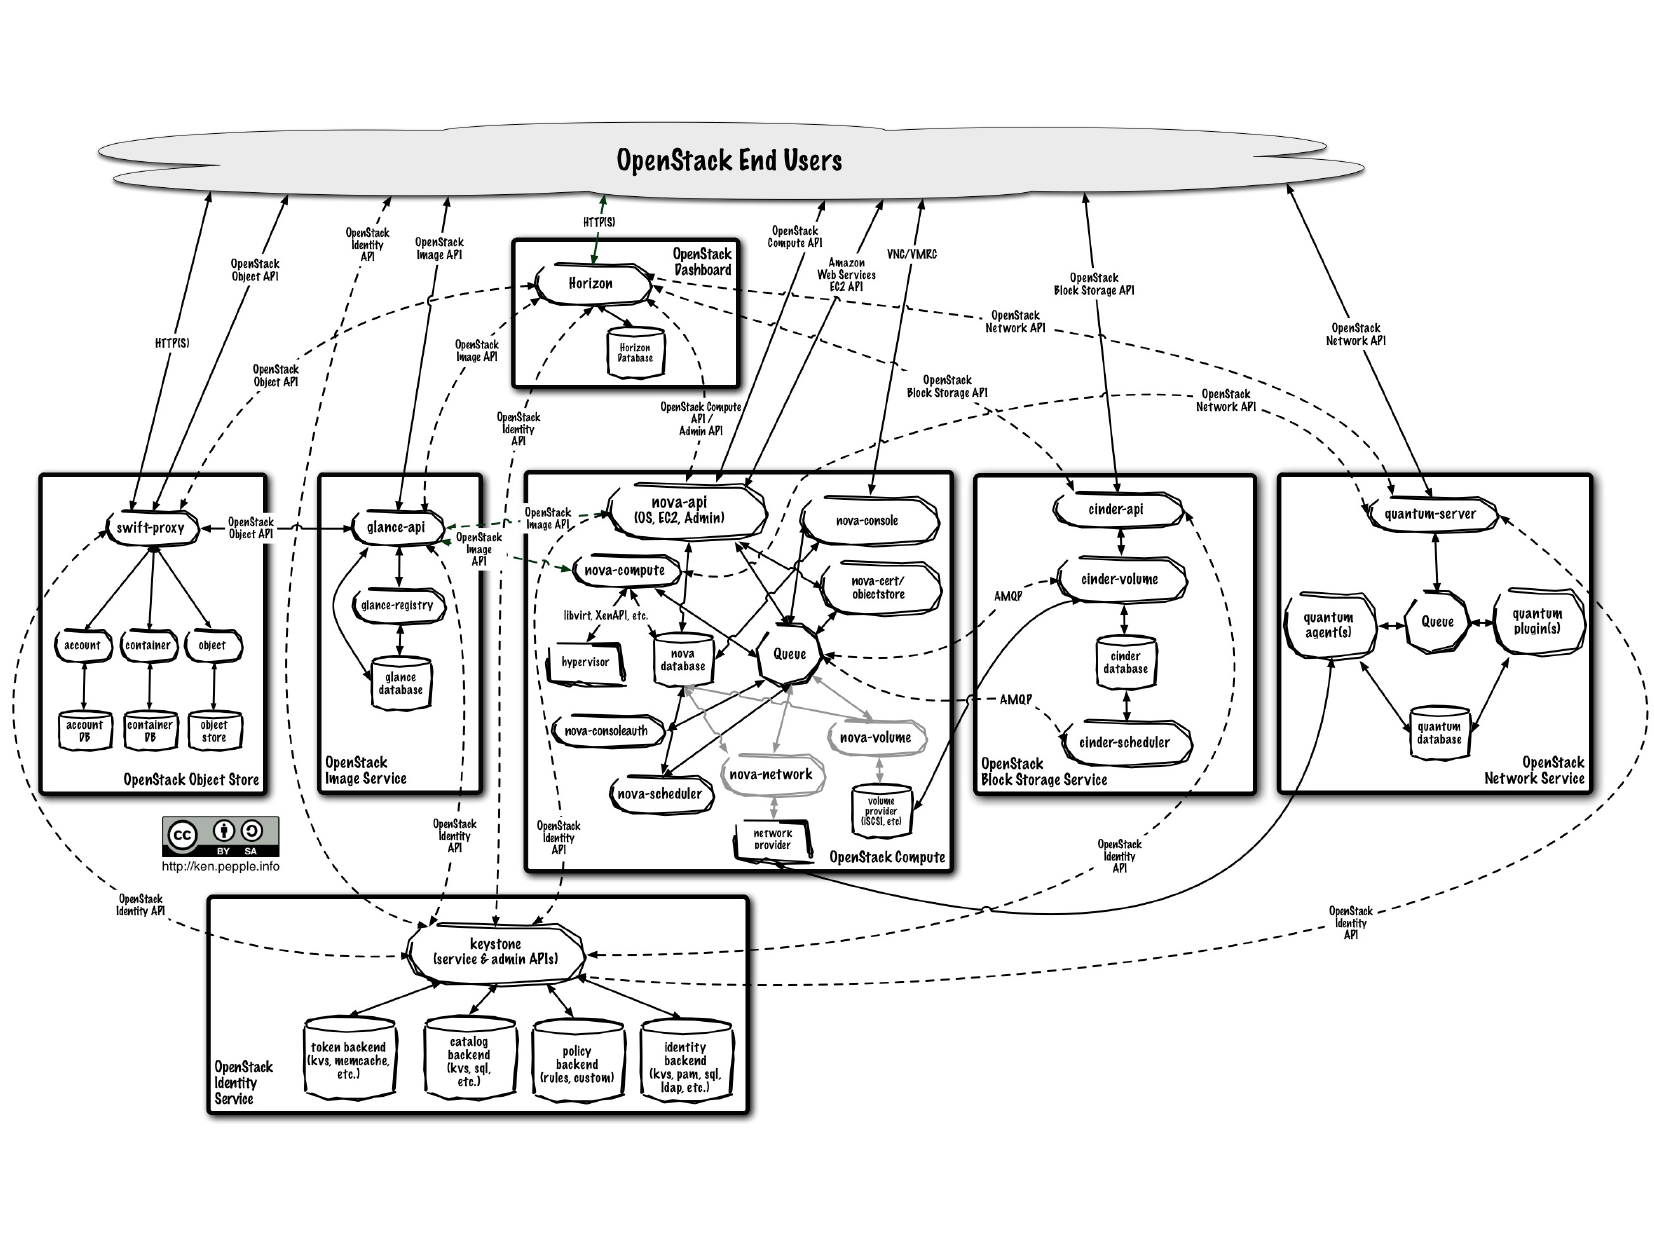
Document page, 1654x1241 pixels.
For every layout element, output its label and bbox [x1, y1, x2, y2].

picture [4, 115, 1654, 1127]
